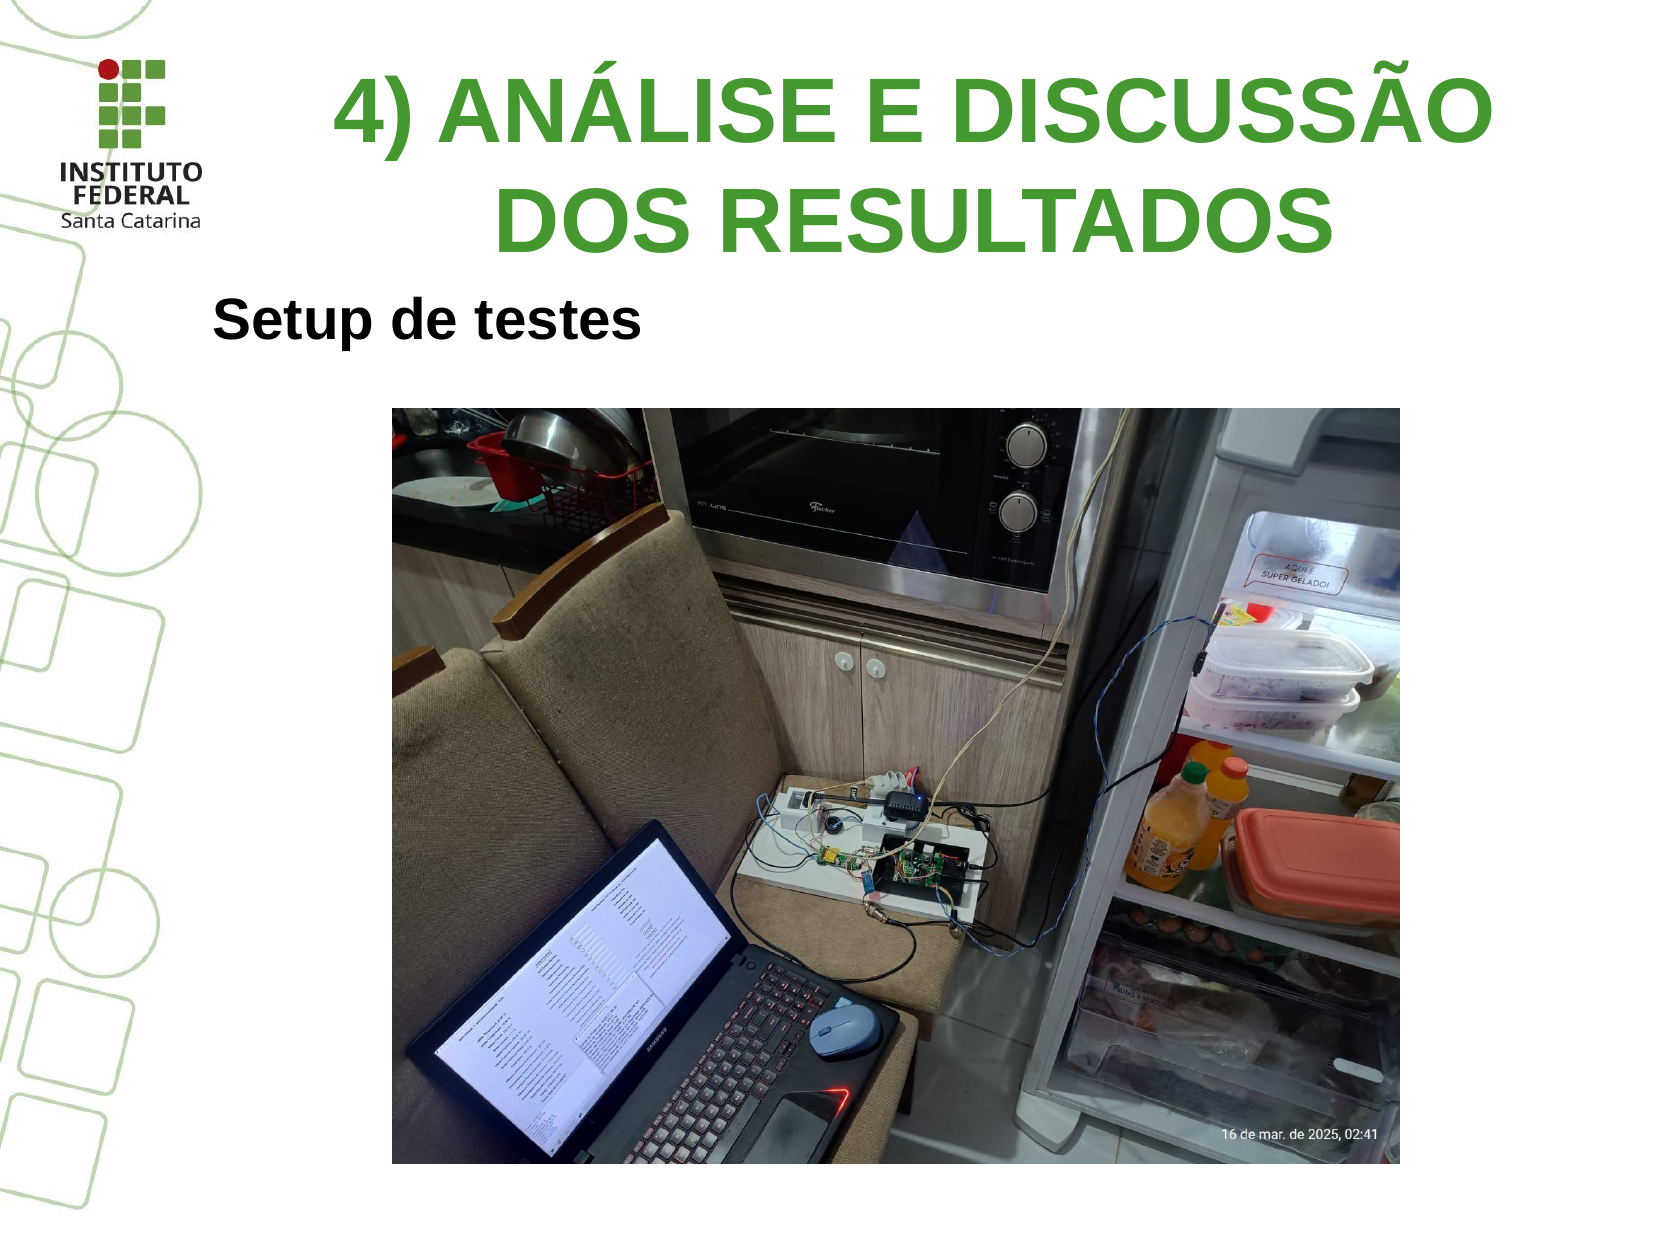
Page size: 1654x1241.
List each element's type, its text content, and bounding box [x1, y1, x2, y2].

title 4) ANÁLISE E DISCUSSÃO DOS RESULTADOS [259, 50, 1571, 271]
picture [0, 0, 1654, 1241]
list Setup de testes [212, 186, 1460, 1183]
